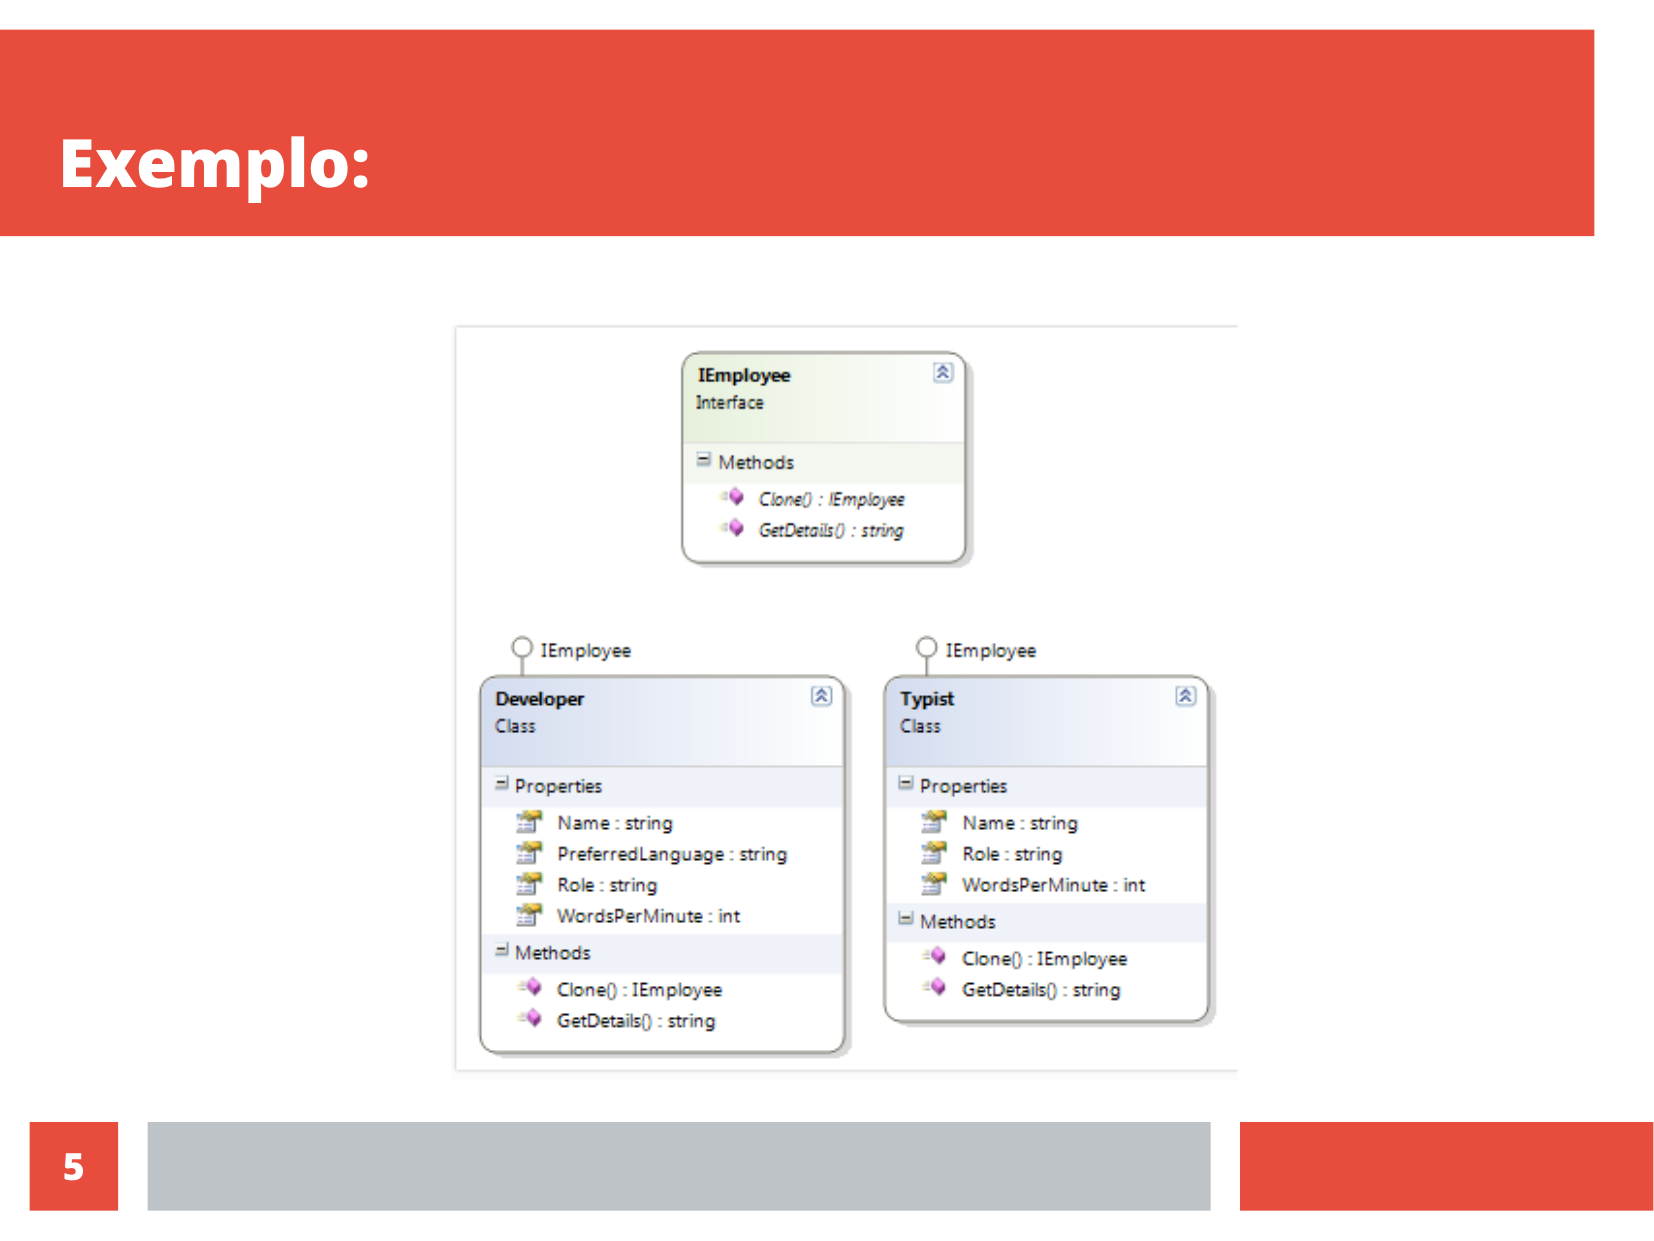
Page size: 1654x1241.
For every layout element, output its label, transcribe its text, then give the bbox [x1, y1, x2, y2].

picture [451, 324, 1238, 1080]
title Exemplo: [59, 59, 1595, 207]
